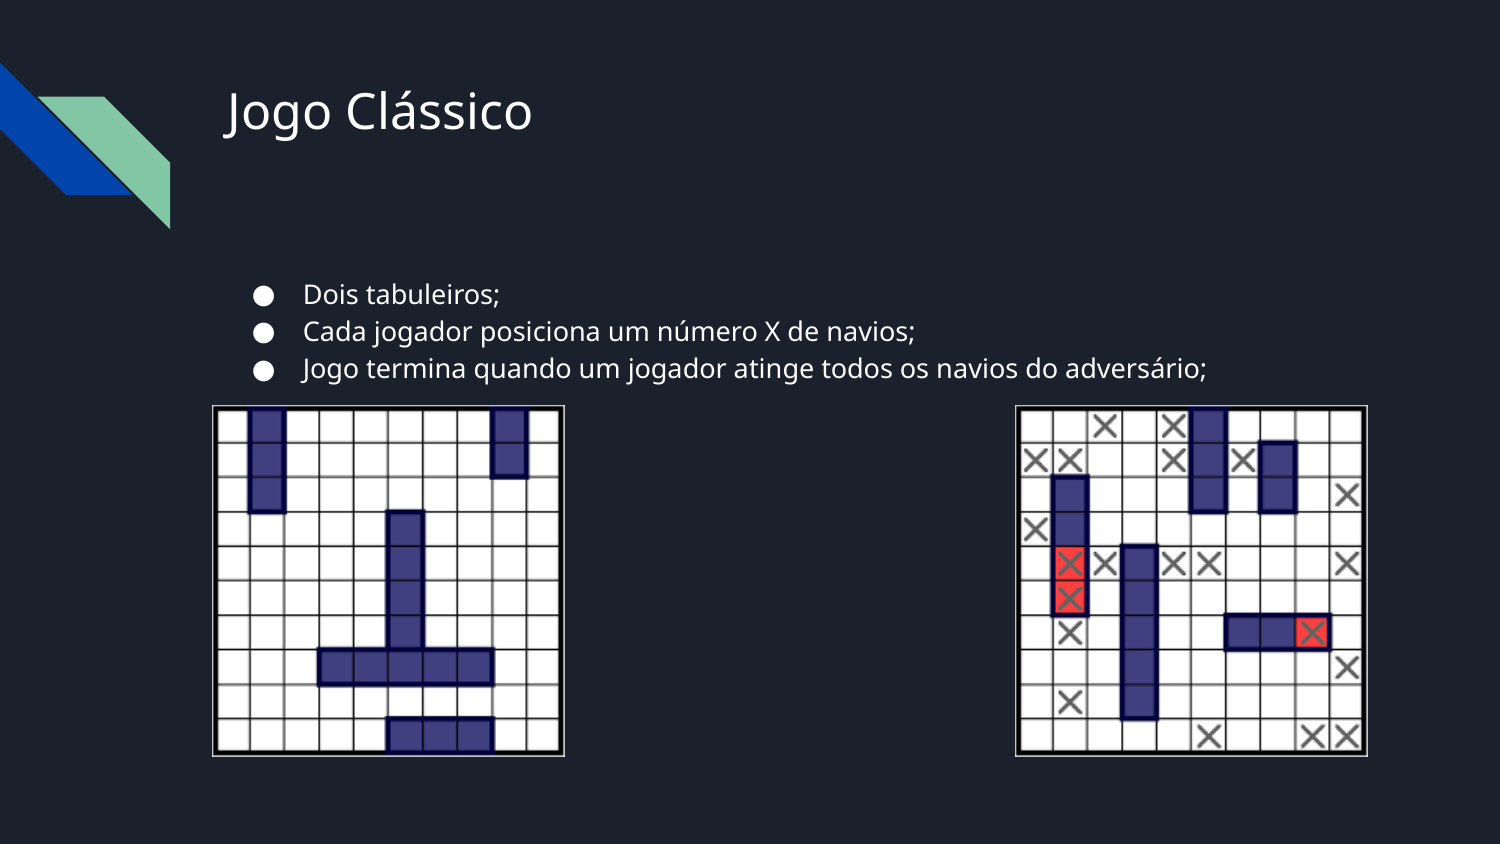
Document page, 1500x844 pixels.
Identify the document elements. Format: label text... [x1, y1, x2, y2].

list Dois tabuleiros; Cada jogador posiciona um número X de navios; Jogo termina quando um jogador atinge todos os navios do adversário; [212, 257, 1368, 735]
title Jogo Clássico [212, 64, 1368, 215]
picture [212, 405, 565, 757]
picture [1015, 405, 1368, 757]
